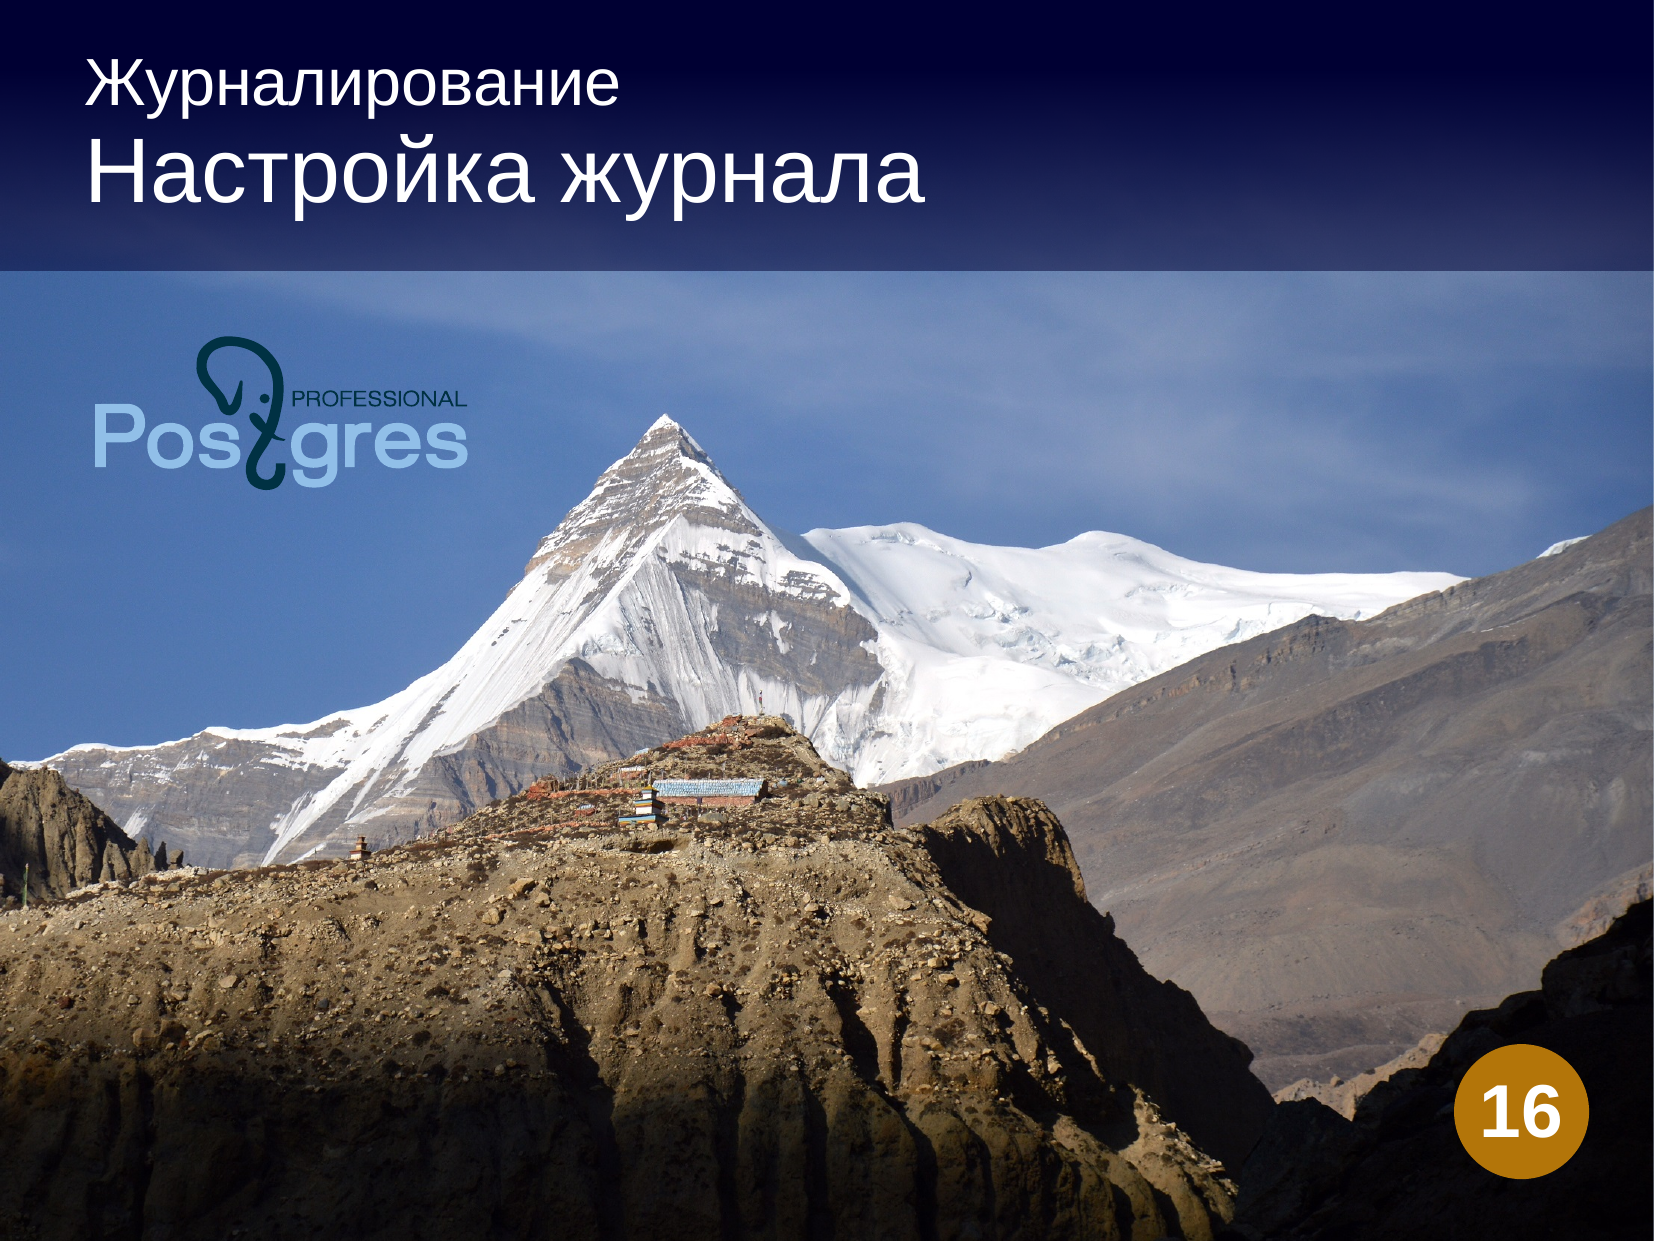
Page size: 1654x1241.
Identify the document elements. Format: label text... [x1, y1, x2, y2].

text_box 16 [1454, 1044, 1590, 1180]
picture [0, 271, 1654, 1241]
title Журналирование Настройка журнала [84, 44, 1636, 251]
